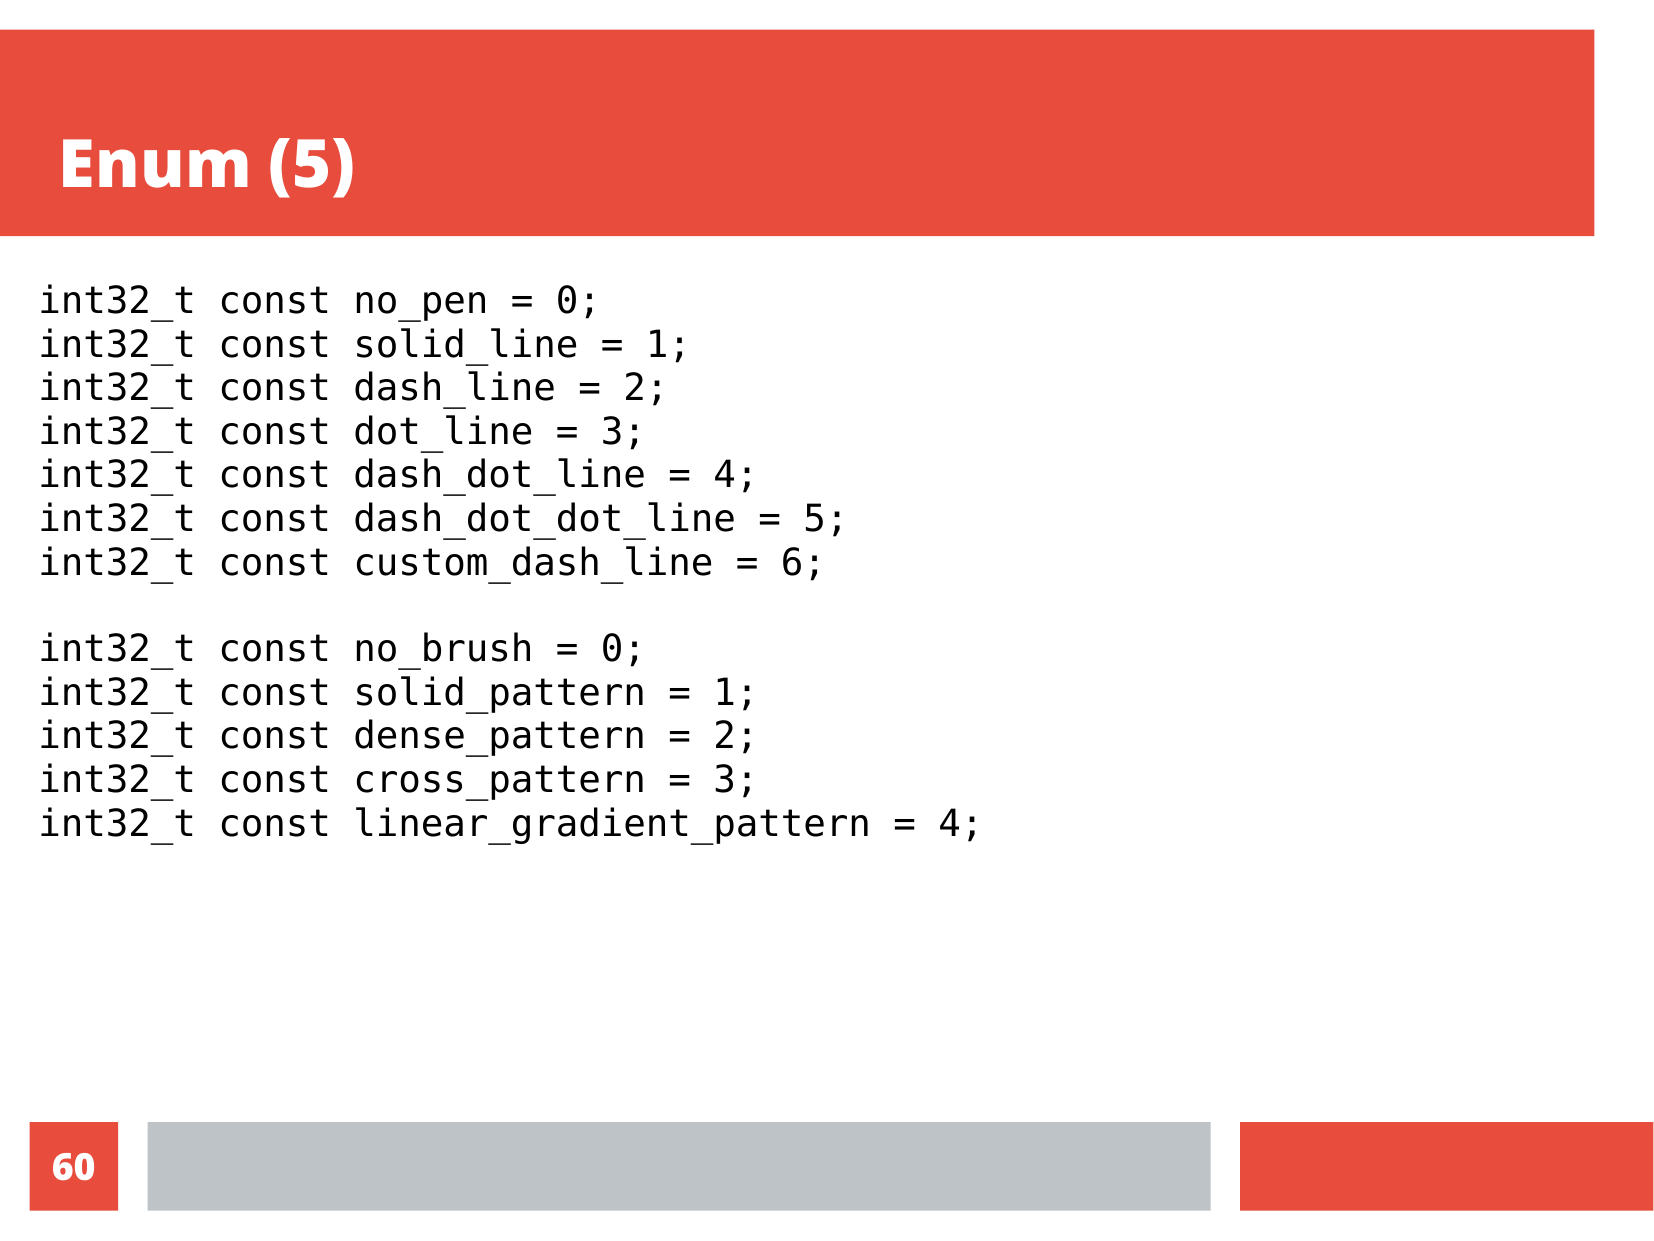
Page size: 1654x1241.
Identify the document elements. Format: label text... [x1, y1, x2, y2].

title Enum (5) [59, 59, 1595, 207]
text_box int32_t const no_pen = 0; int32_t const solid_line = 1; int32_t const dash_line = 2; int32_t const dot_line = 3; int32_t const dash_dot_line = 4; int32_t const dash_dot_dot_line = 5; int32_t const custom_dash_line = 6; int32_t const no_brush = 0; int32_t const solid_pattern = 1; int32_t const dense_pattern = 2; int32_t const cross_pattern = 3; int32_t const linear_gradient_pattern = 4; [23, 271, 1040, 910]
